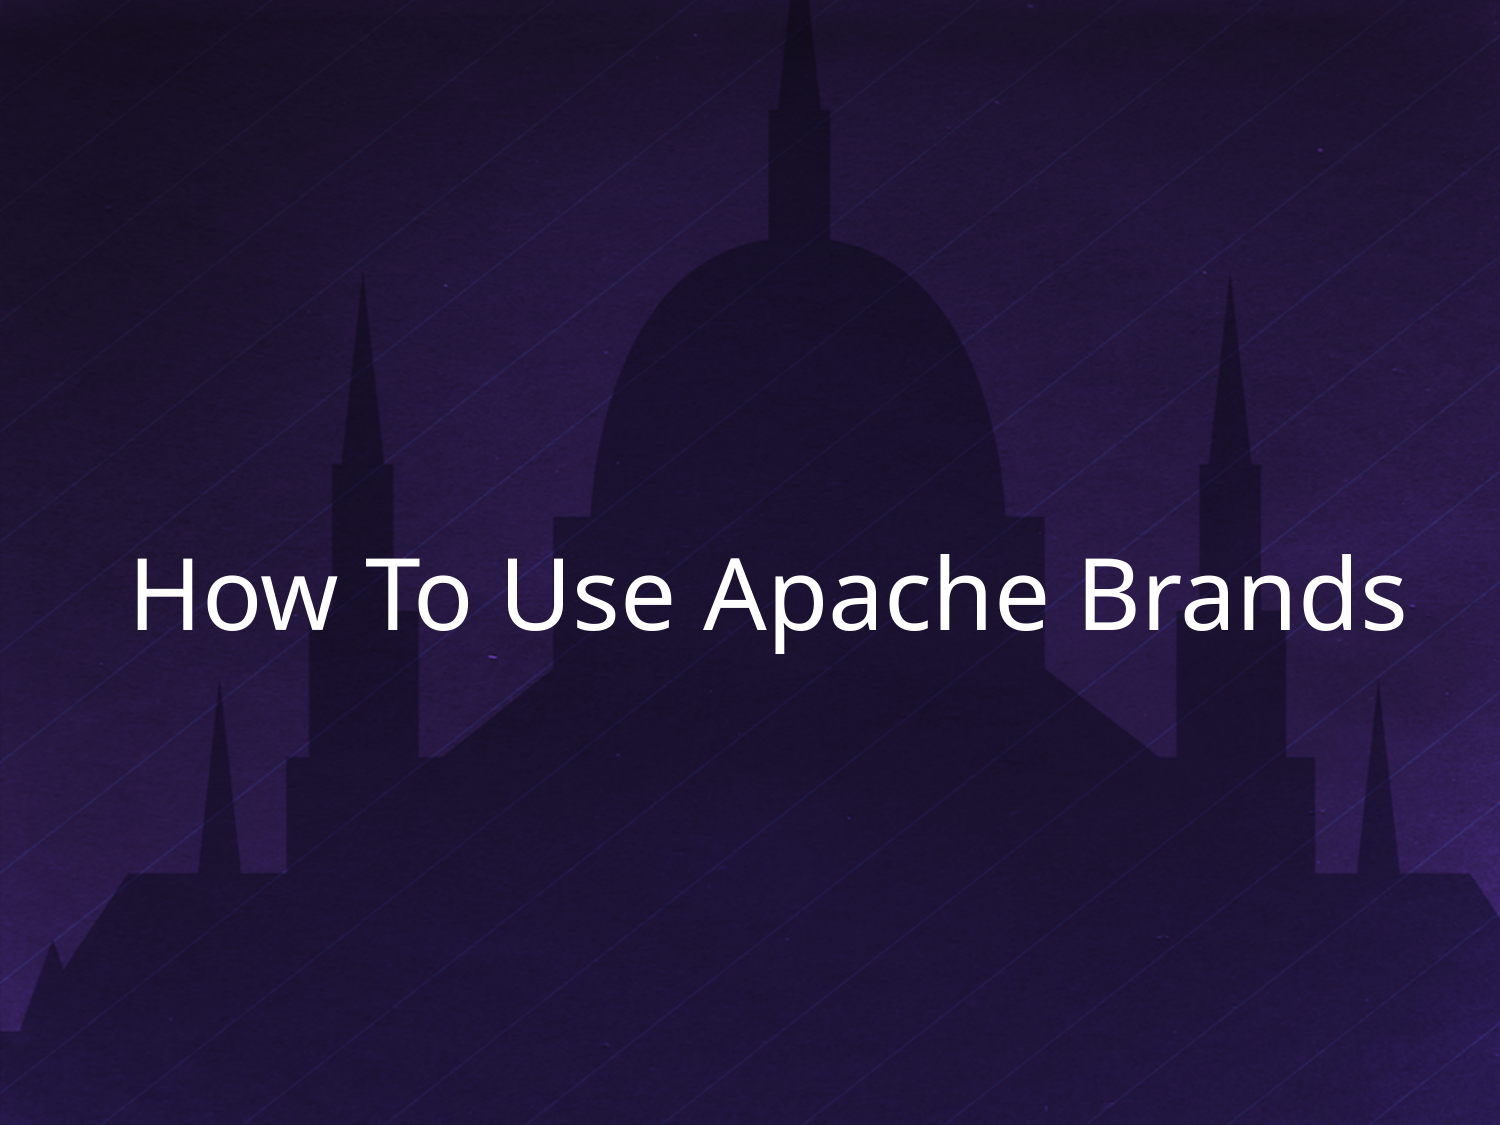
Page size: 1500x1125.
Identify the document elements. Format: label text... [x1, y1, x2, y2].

title How To Use Apache Brands [112, 470, 1426, 712]
picture [0, 0, 1500, 1125]
